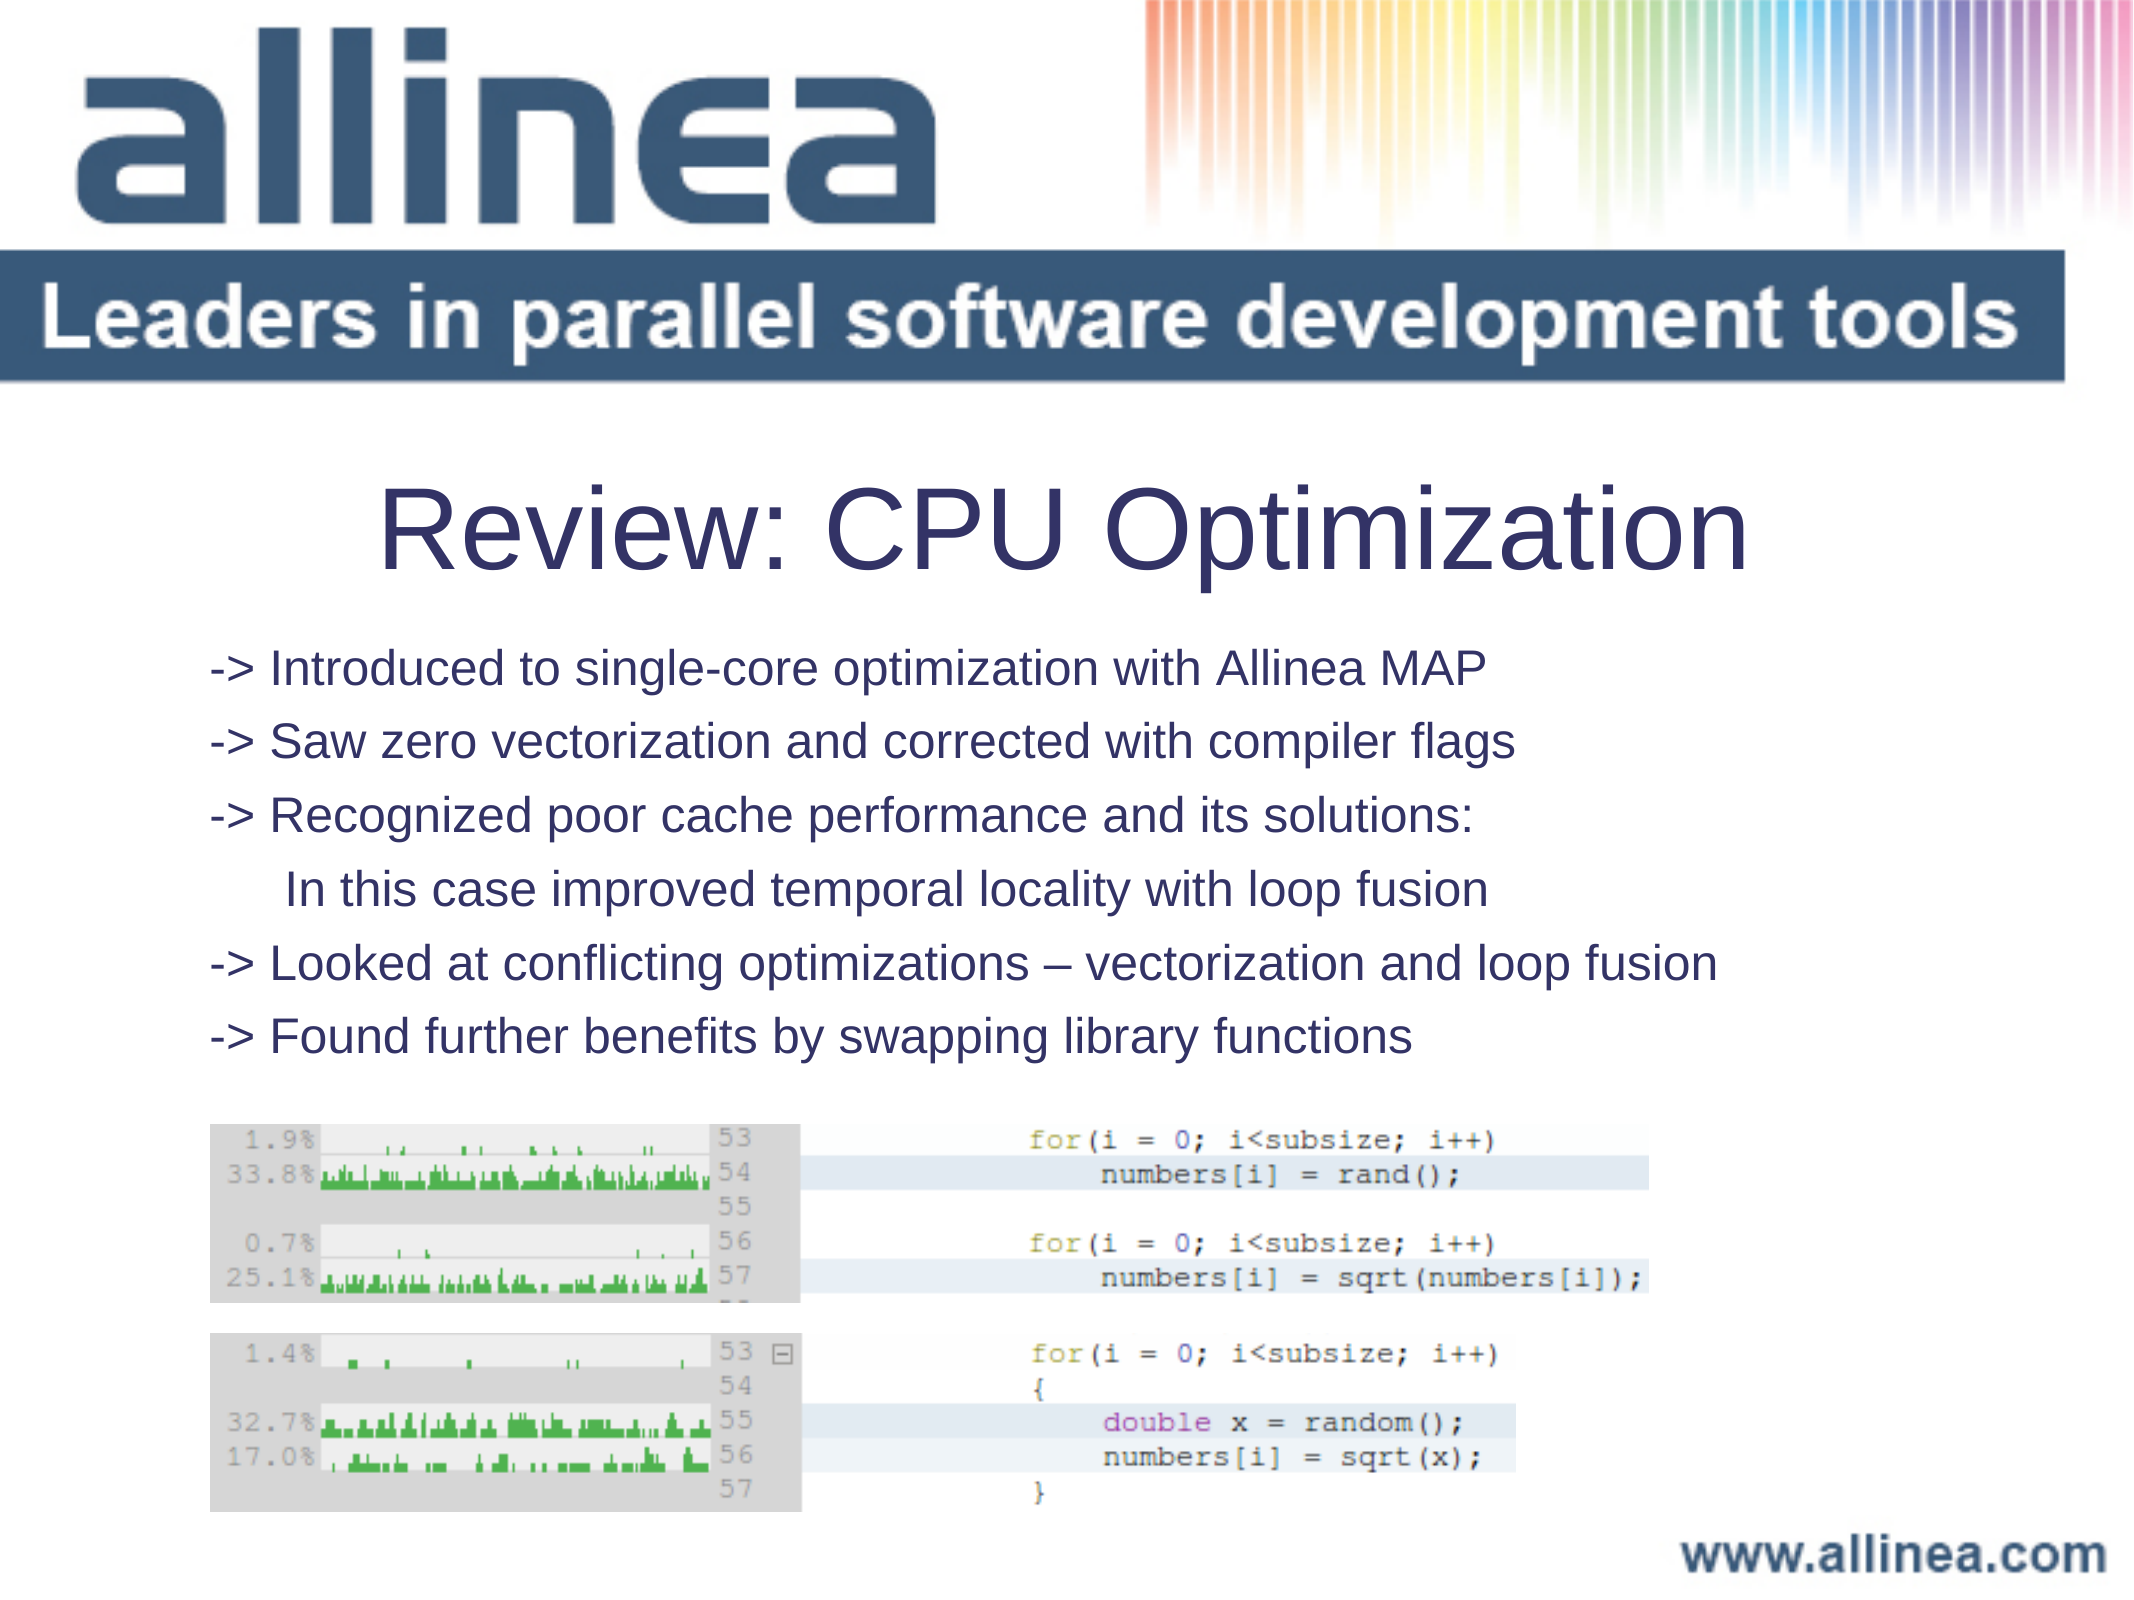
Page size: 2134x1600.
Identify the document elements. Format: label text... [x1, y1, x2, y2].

text_box Review: CPU Optimization [104, 392, 2026, 661]
picture [0, 0, 2134, 1600]
text_box -> Introduced to single-core optimization with Allinea MAP -> Saw zero vectorization and corrected with compiler flags -> Recognized poor cache performance and its solutions: In this case improved temporal locality with loop fusion -> Looked at conflicting optimizations – vectorization and loop fusion -> Found further benefits by swapping library functions [209, 632, 1906, 1066]
